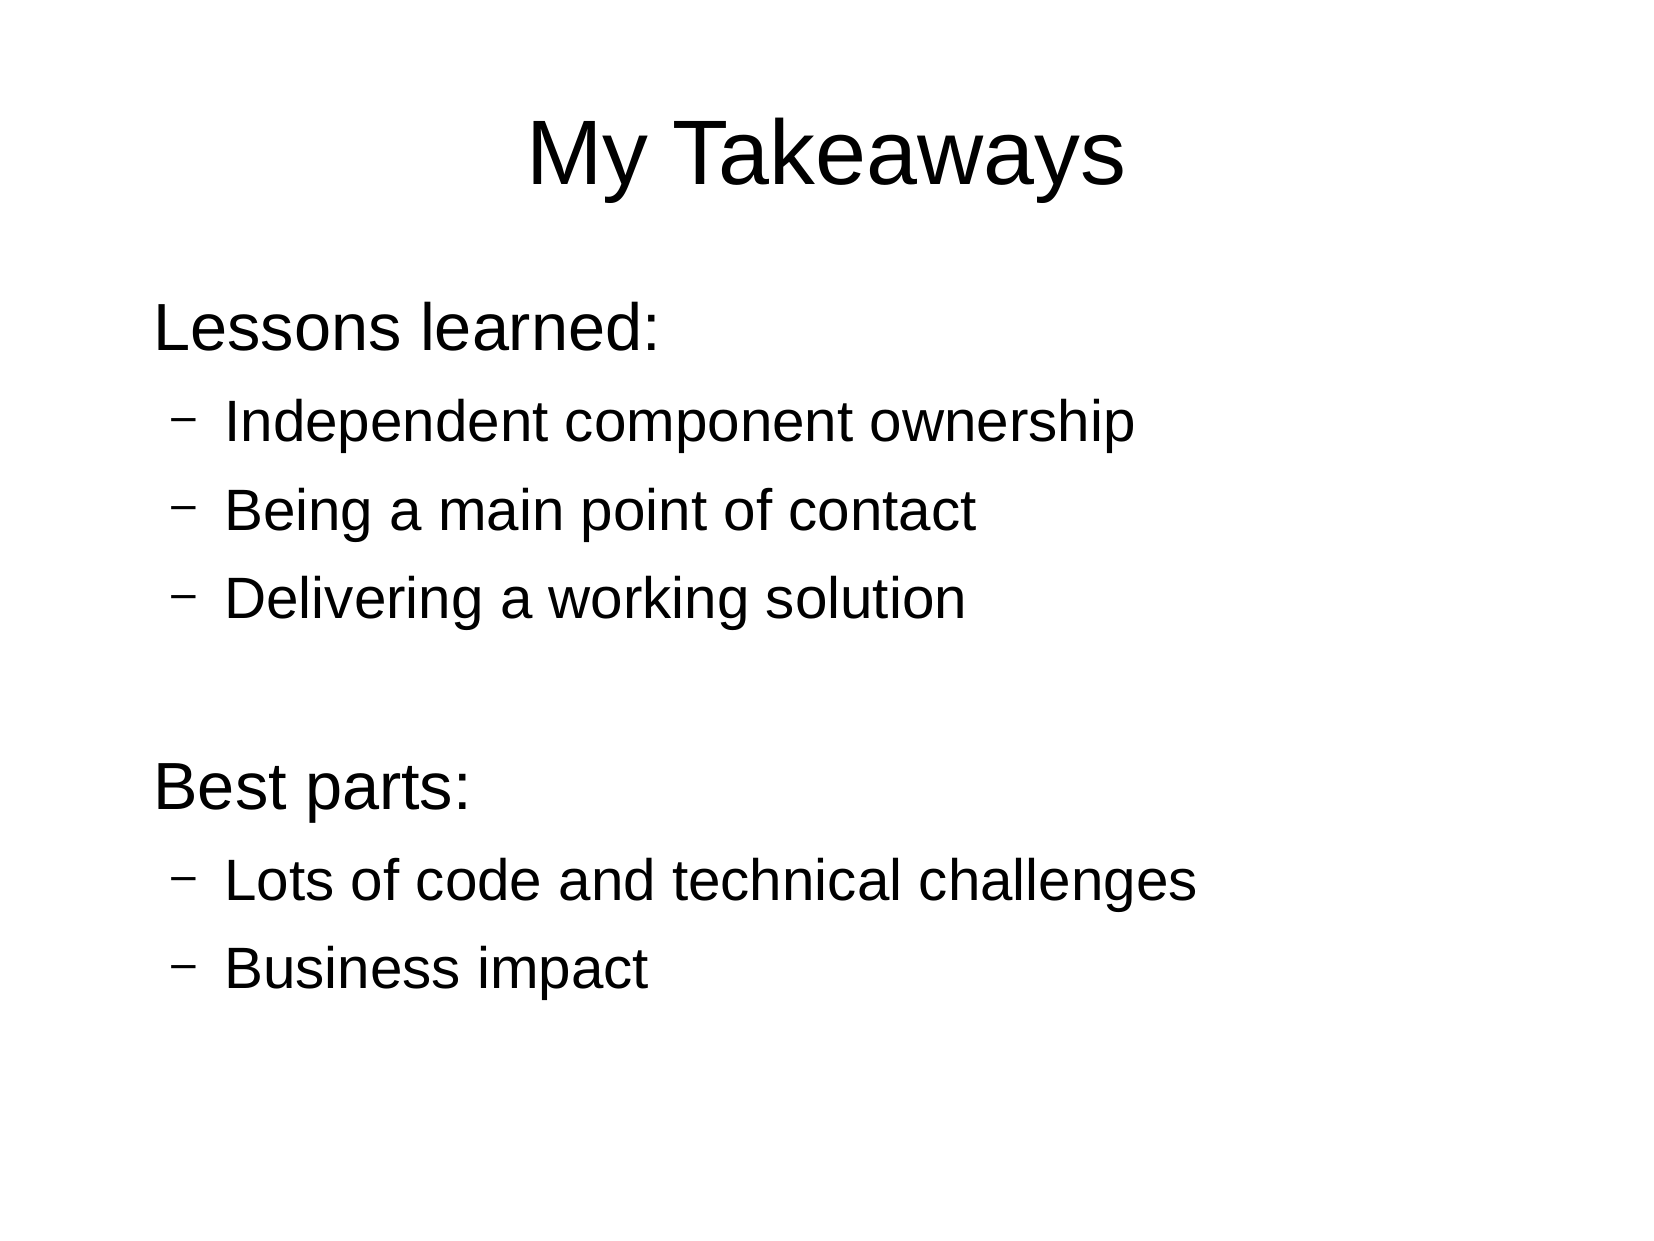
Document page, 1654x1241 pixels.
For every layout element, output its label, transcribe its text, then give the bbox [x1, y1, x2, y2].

title My Takeaways [82, 49, 1571, 257]
list Lessons learned: Independent component ownership Being a main point of contact Delivering a working solution Best parts: Lots of code and technical challenges Business impact [82, 290, 1571, 1010]
